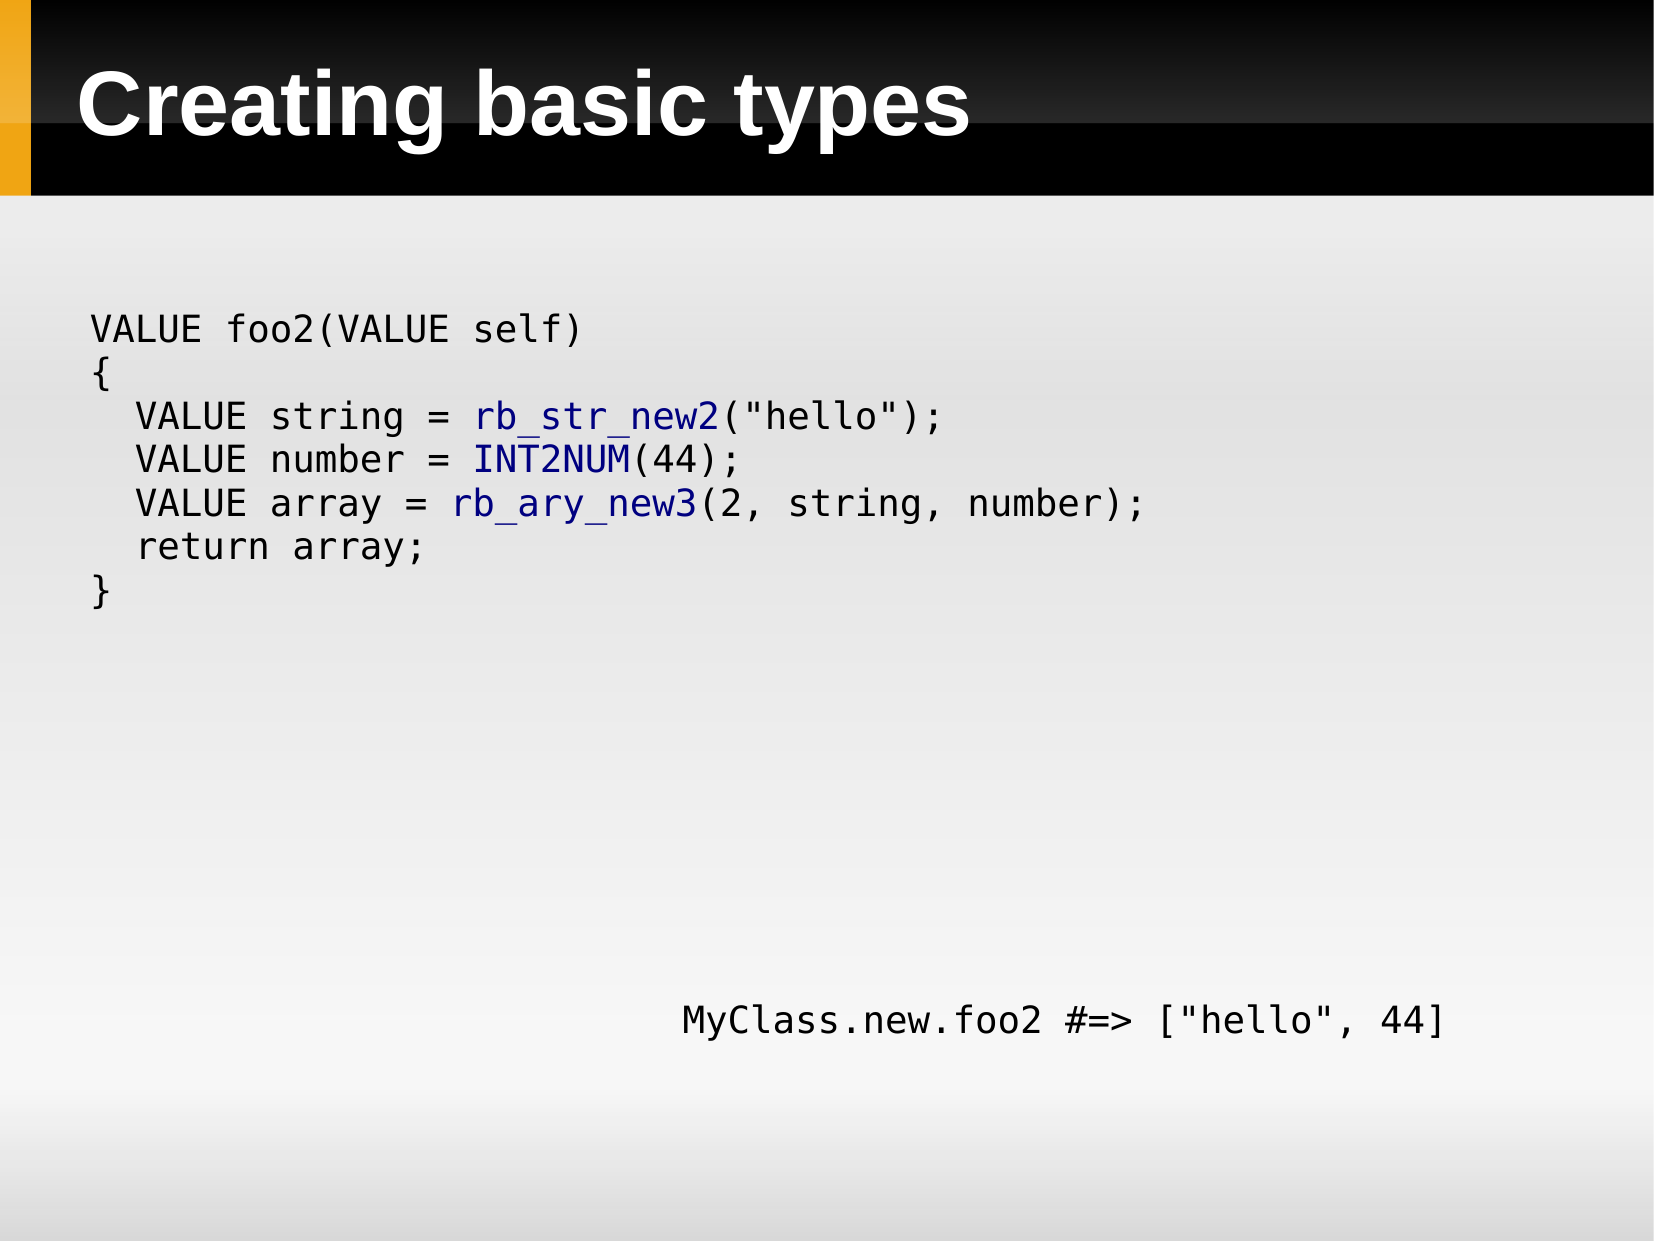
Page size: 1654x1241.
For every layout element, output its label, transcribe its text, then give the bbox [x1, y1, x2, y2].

text_box MyClass.new.foo2 #=> ["hello", 44] [667, 991, 1463, 1051]
text_box VALUE foo2(VALUE self) { VALUE string = rb_str_new2("hello"); VALUE number = INT2NUM(44); VALUE array = rb_ary_new3(2, string, number); return array; } [75, 300, 1231, 620]
title Creating basic types [76, 7, 1565, 200]
picture [0, 0, 1654, 1241]
